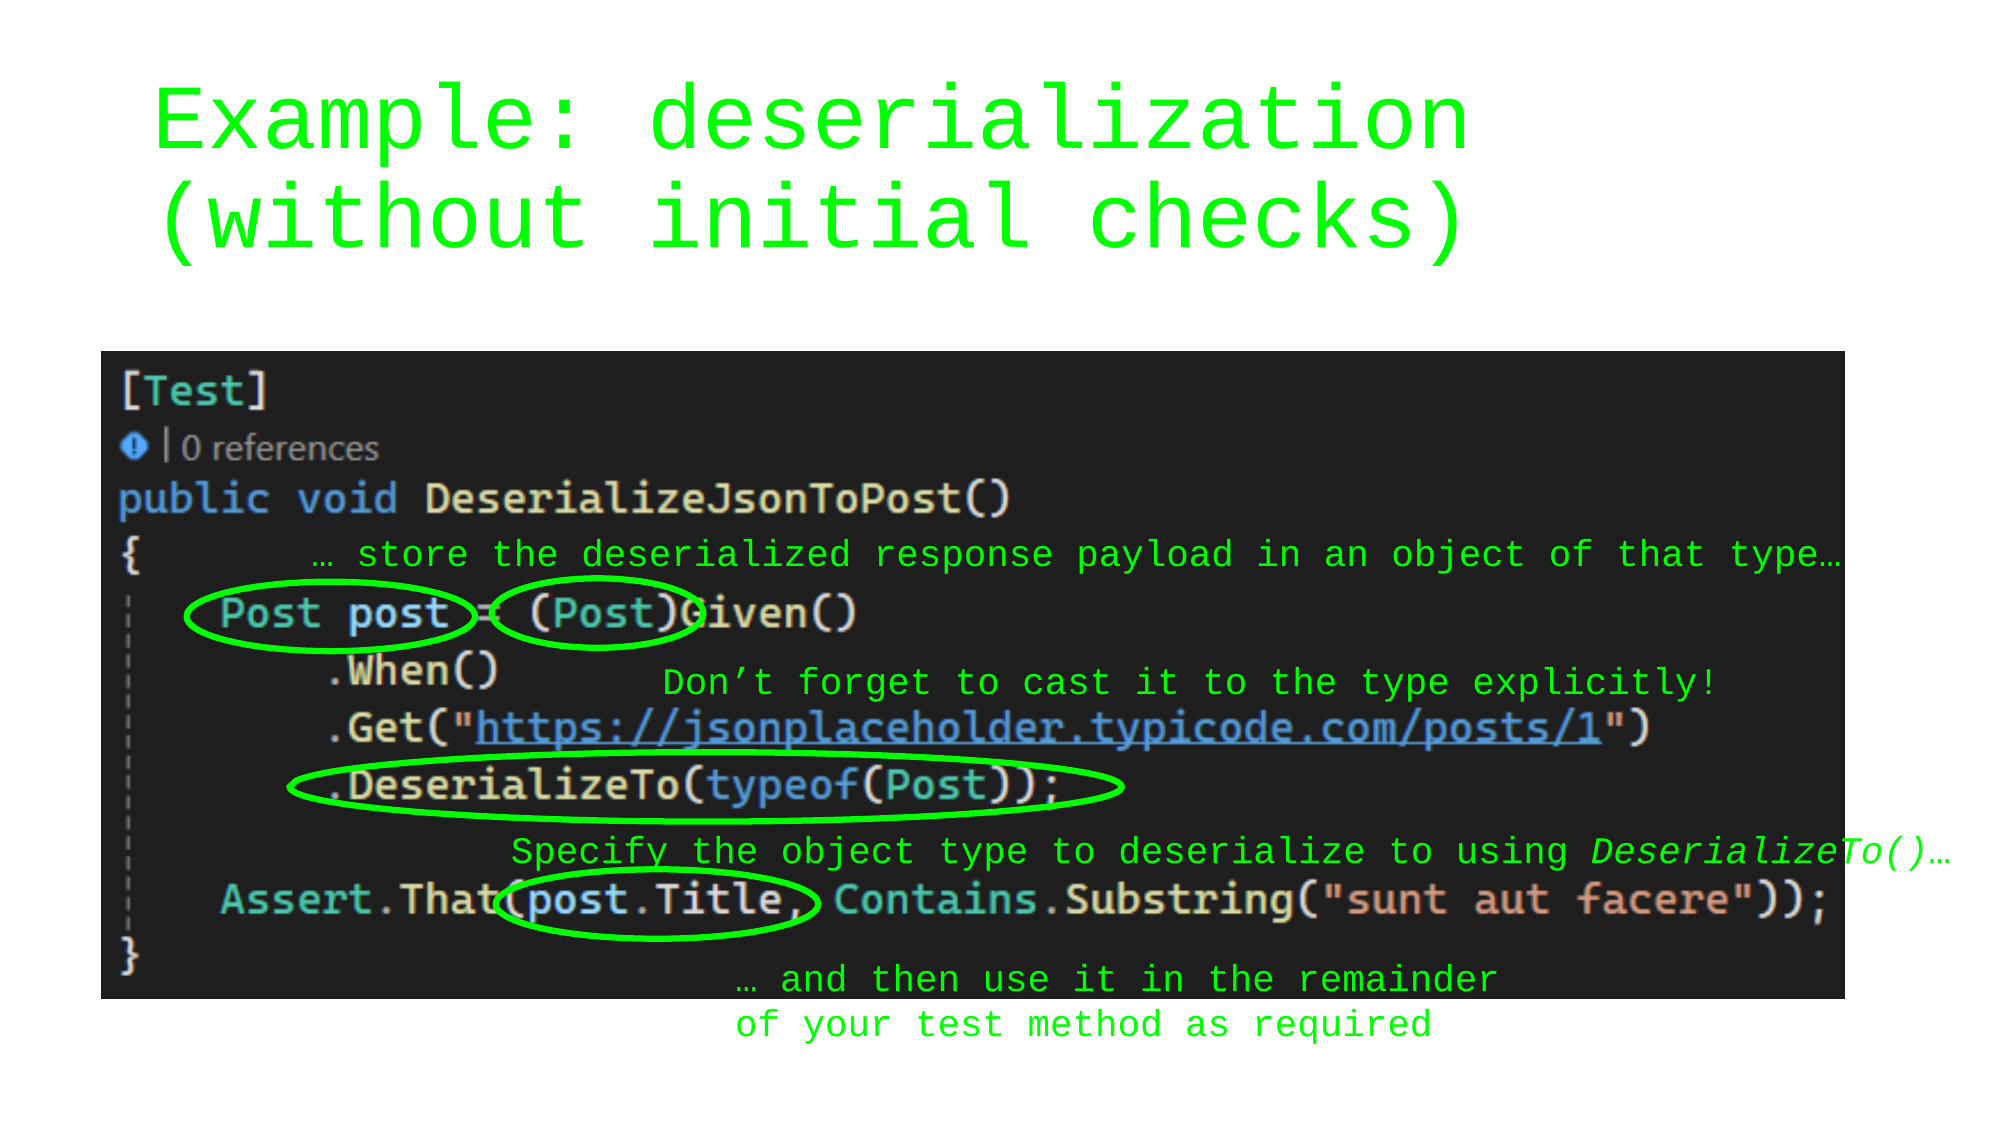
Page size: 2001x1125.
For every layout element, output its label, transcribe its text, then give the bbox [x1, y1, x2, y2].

text_box Specify the object type to deserialize to using DeserializeTo()… [563, 873, 751, 880]
text_box Specify the object type to deserialize to using DeserializeTo()… [495, 818, 1995, 880]
picture [190, 585, 471, 648]
picture [101, 351, 1845, 999]
picture [500, 880, 814, 935]
text_box … and then use it in the remainder of your test method as required [720, 946, 1524, 1053]
text_box … store the deserialized response payload in an object of that type… [296, 521, 1863, 582]
title Example: deserialization (without initial checks) [137, 59, 1863, 278]
picture [495, 582, 700, 644]
picture [295, 756, 1117, 818]
text_box Don’t forget to cast it to the type explicitly! [647, 649, 1794, 711]
